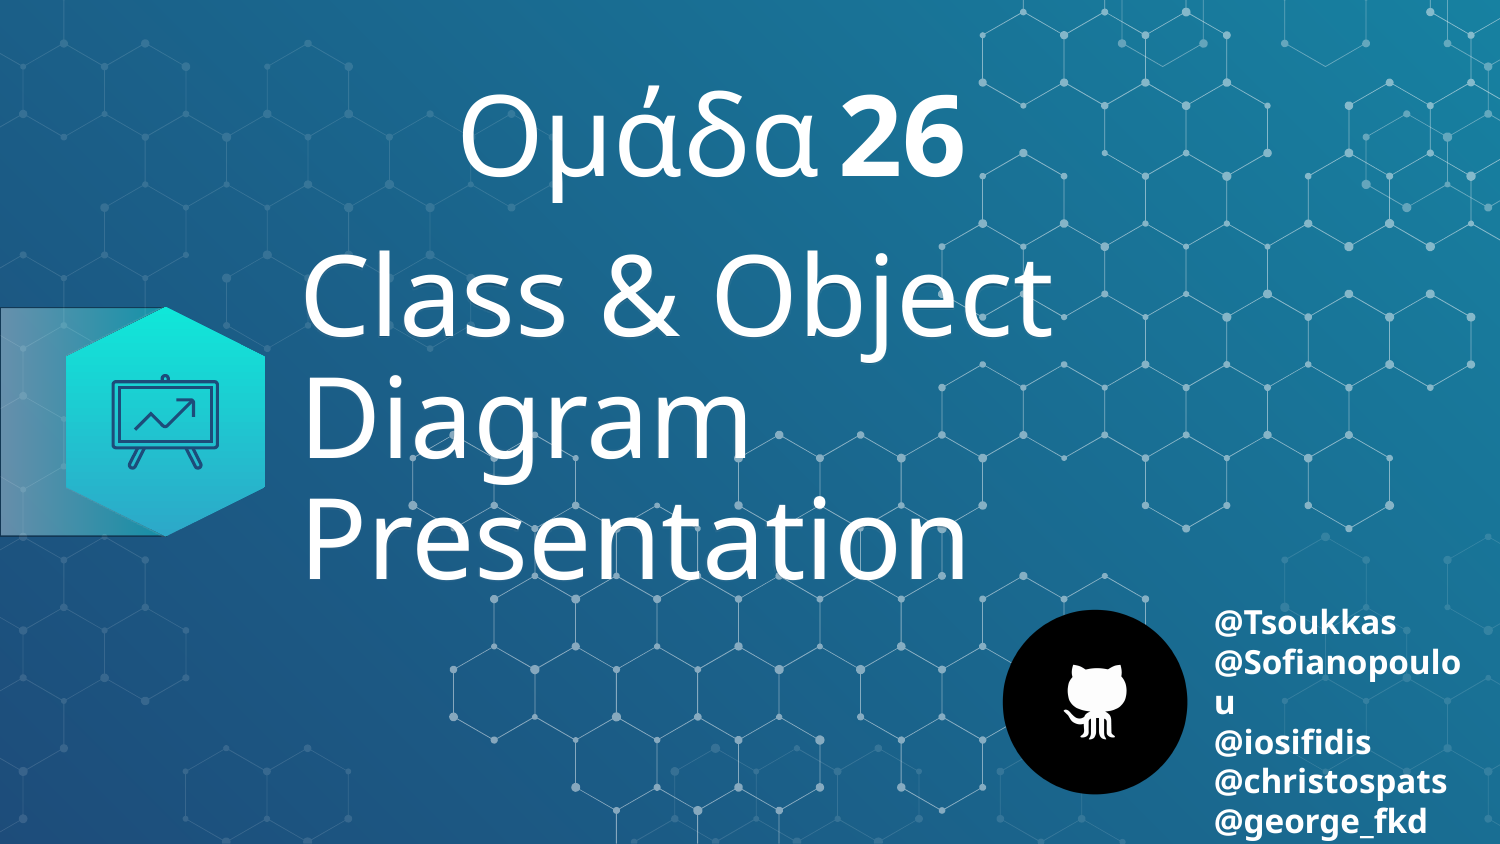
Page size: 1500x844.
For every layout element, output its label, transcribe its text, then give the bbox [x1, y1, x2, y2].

text_box @Tsoukkas @Sofianopoulou @iosifidis @christospats @george_fkd [1198, 586, 1485, 844]
title Class & Object Diagram Presentation [299, 326, 1388, 517]
picture [991, 598, 1198, 806]
text_box Ομάδα 26 [64, 48, 1359, 215]
